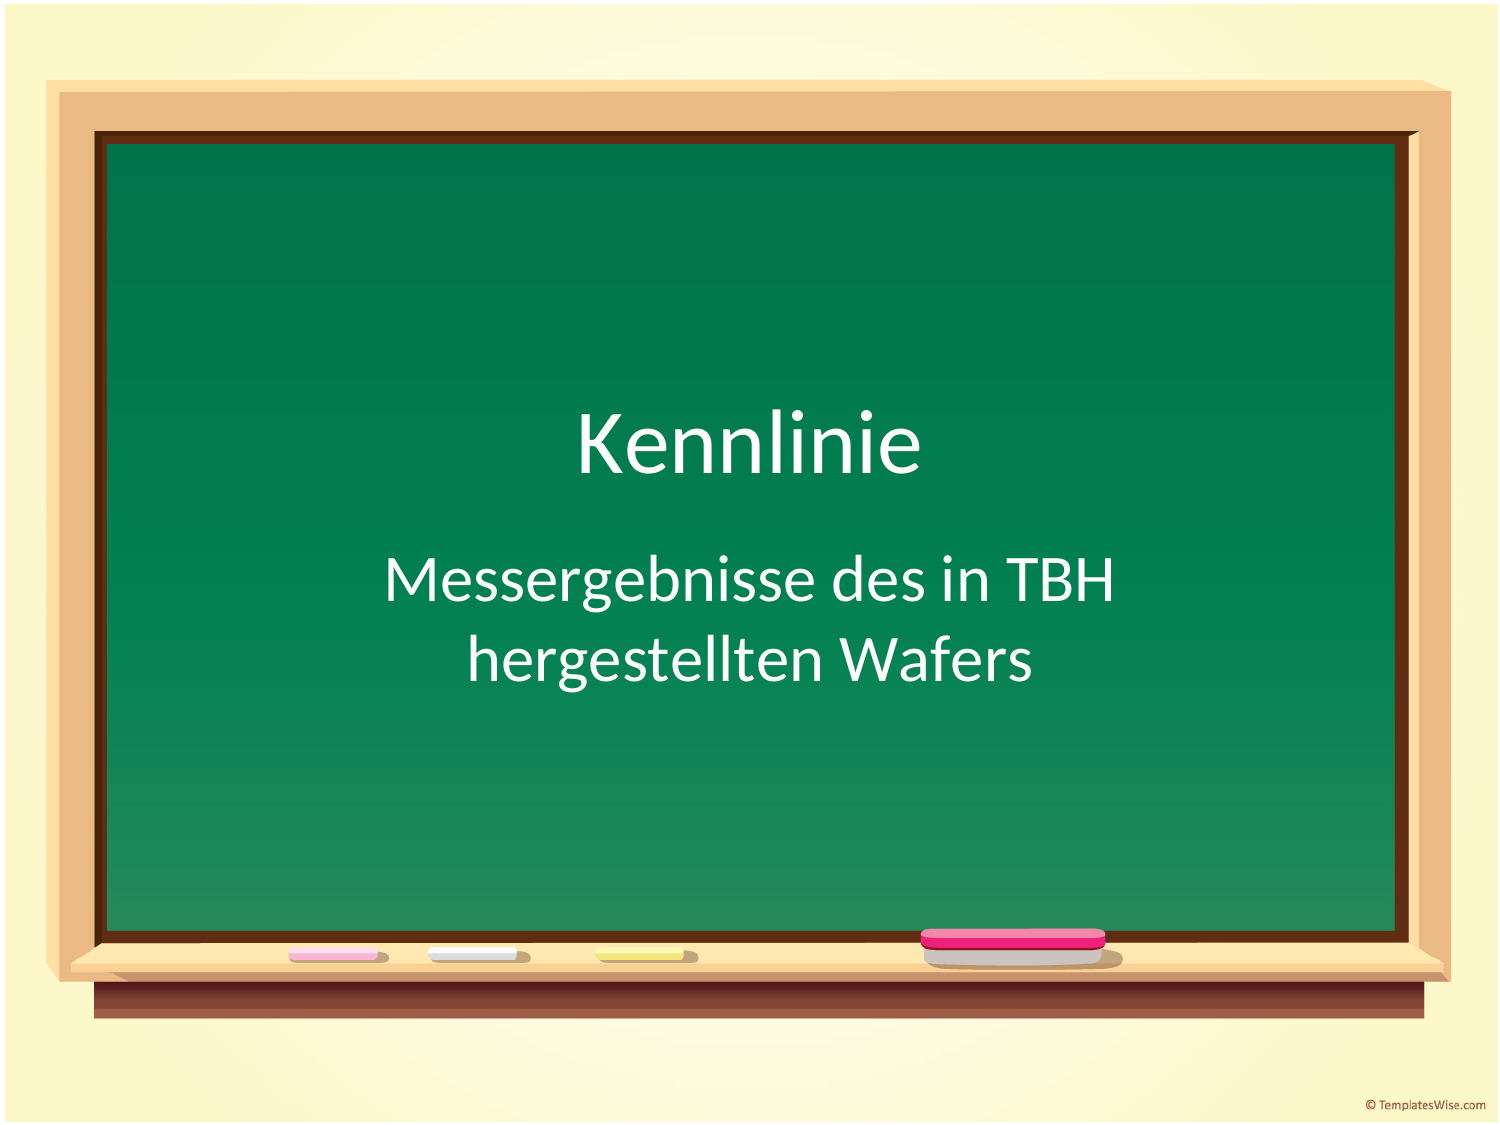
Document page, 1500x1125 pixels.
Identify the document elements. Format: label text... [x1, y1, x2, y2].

title Kennlinie [112, 363, 1388, 510]
picture [0, 0, 1500, 1125]
text_box Messergebnisse des in TBH hergestellten Wafers [225, 527, 1276, 815]
